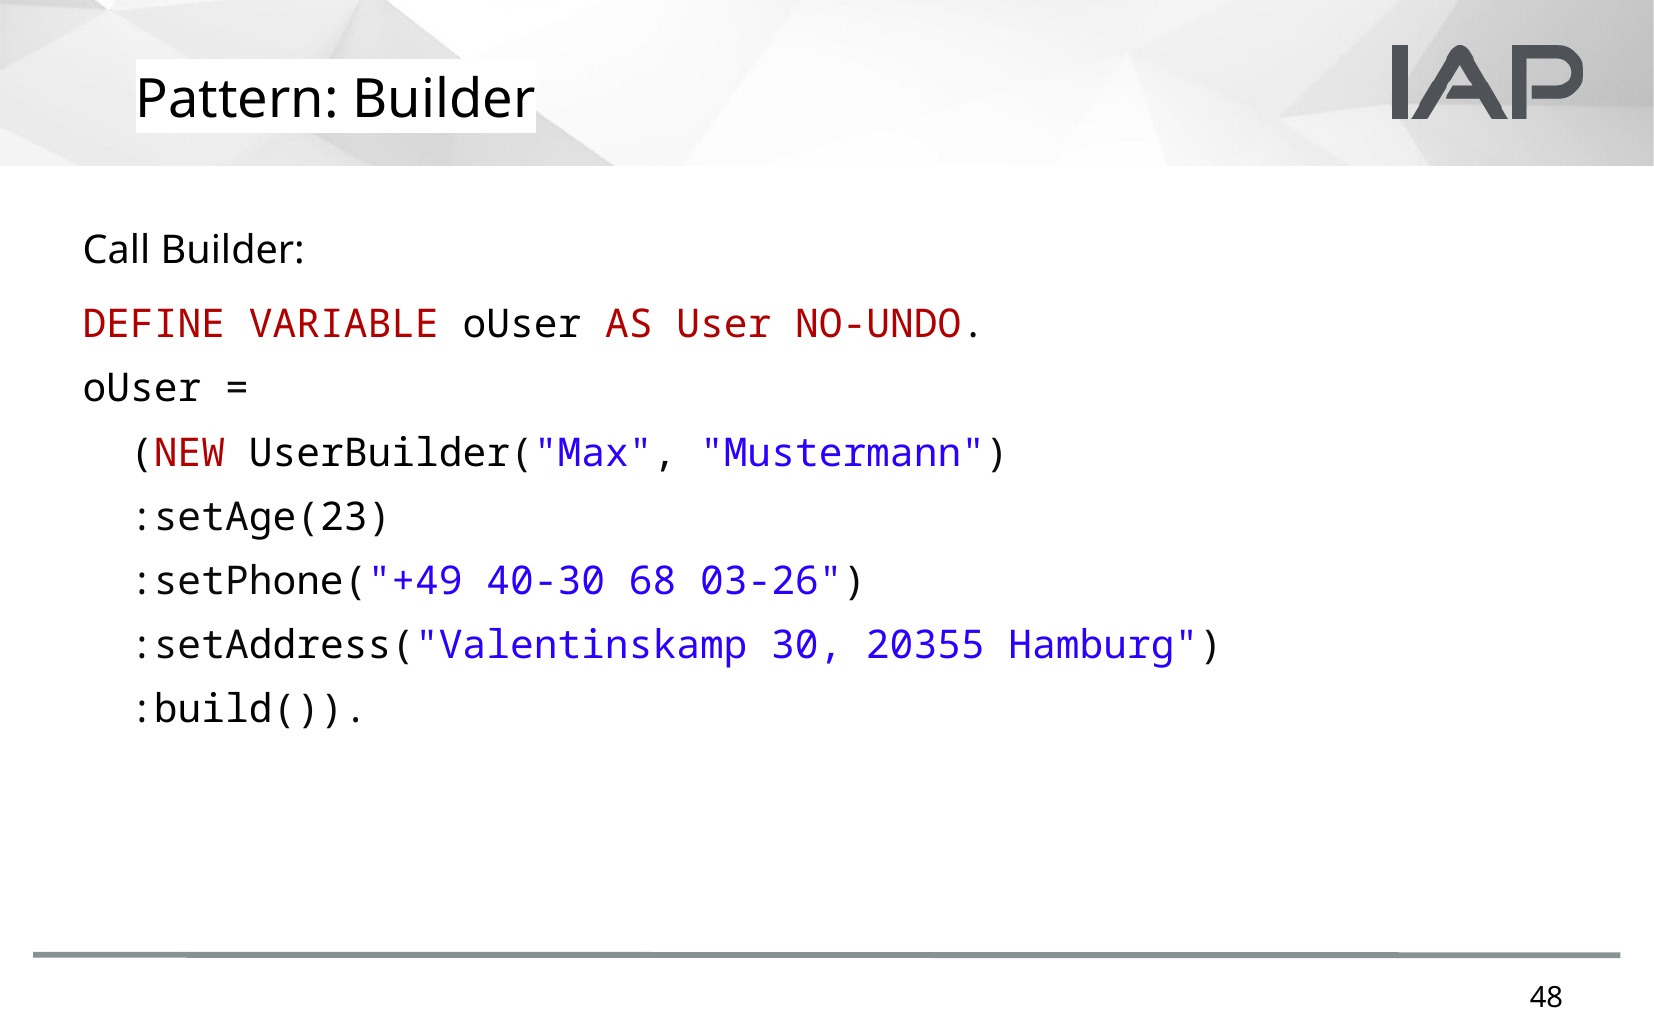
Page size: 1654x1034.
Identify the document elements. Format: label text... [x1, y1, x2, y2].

picture [0, 0, 1654, 166]
title Pattern: Builder [135, 41, 1264, 152]
list Call Builder: [82, 221, 1571, 295]
list DEFINE VARIABLE oUser AS User NO-UNDO. oUser = (NEW UserBuilder("Max", "Mustermann") :setAge(23) :setPhone("+49 40-30 68 03-26") :setAddress("Valentinskamp 30, 20355 Hamburg") :build()). [82, 295, 1571, 915]
